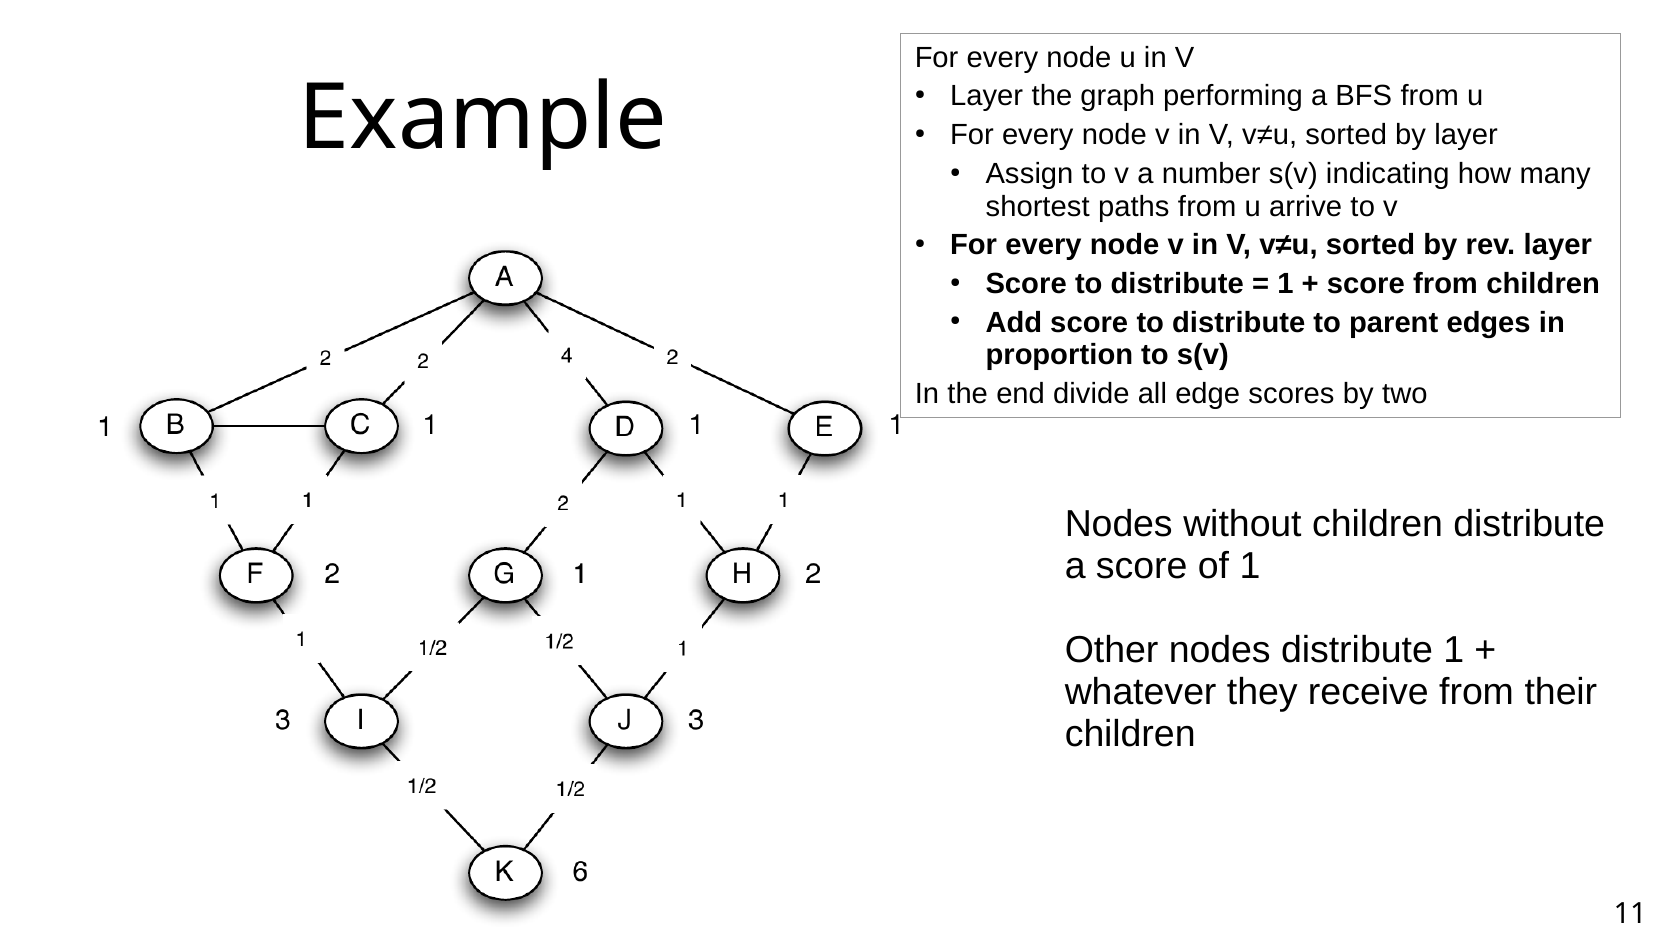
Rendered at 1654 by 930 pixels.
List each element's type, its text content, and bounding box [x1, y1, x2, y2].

text_box For every node u in V Layer the graph performing a BFS from u For every node v in V, v≠u, sorted by layer Assign to v a number s(v) indicating how many shortest paths from u arrive to v For every node v in V, v≠u, sorted by rev. layer Score to distribute = 1 + score from children Add score to distribute to parent edges in proportion to s(v) In the end divide all edge scores by two [900, 33, 1621, 418]
text_box Nodes without children distribute a score of 1 Other nodes distribute 1 + whatever they receive from their children [1050, 494, 1621, 762]
picture [53, 225, 946, 930]
title Example [29, 1, 937, 225]
